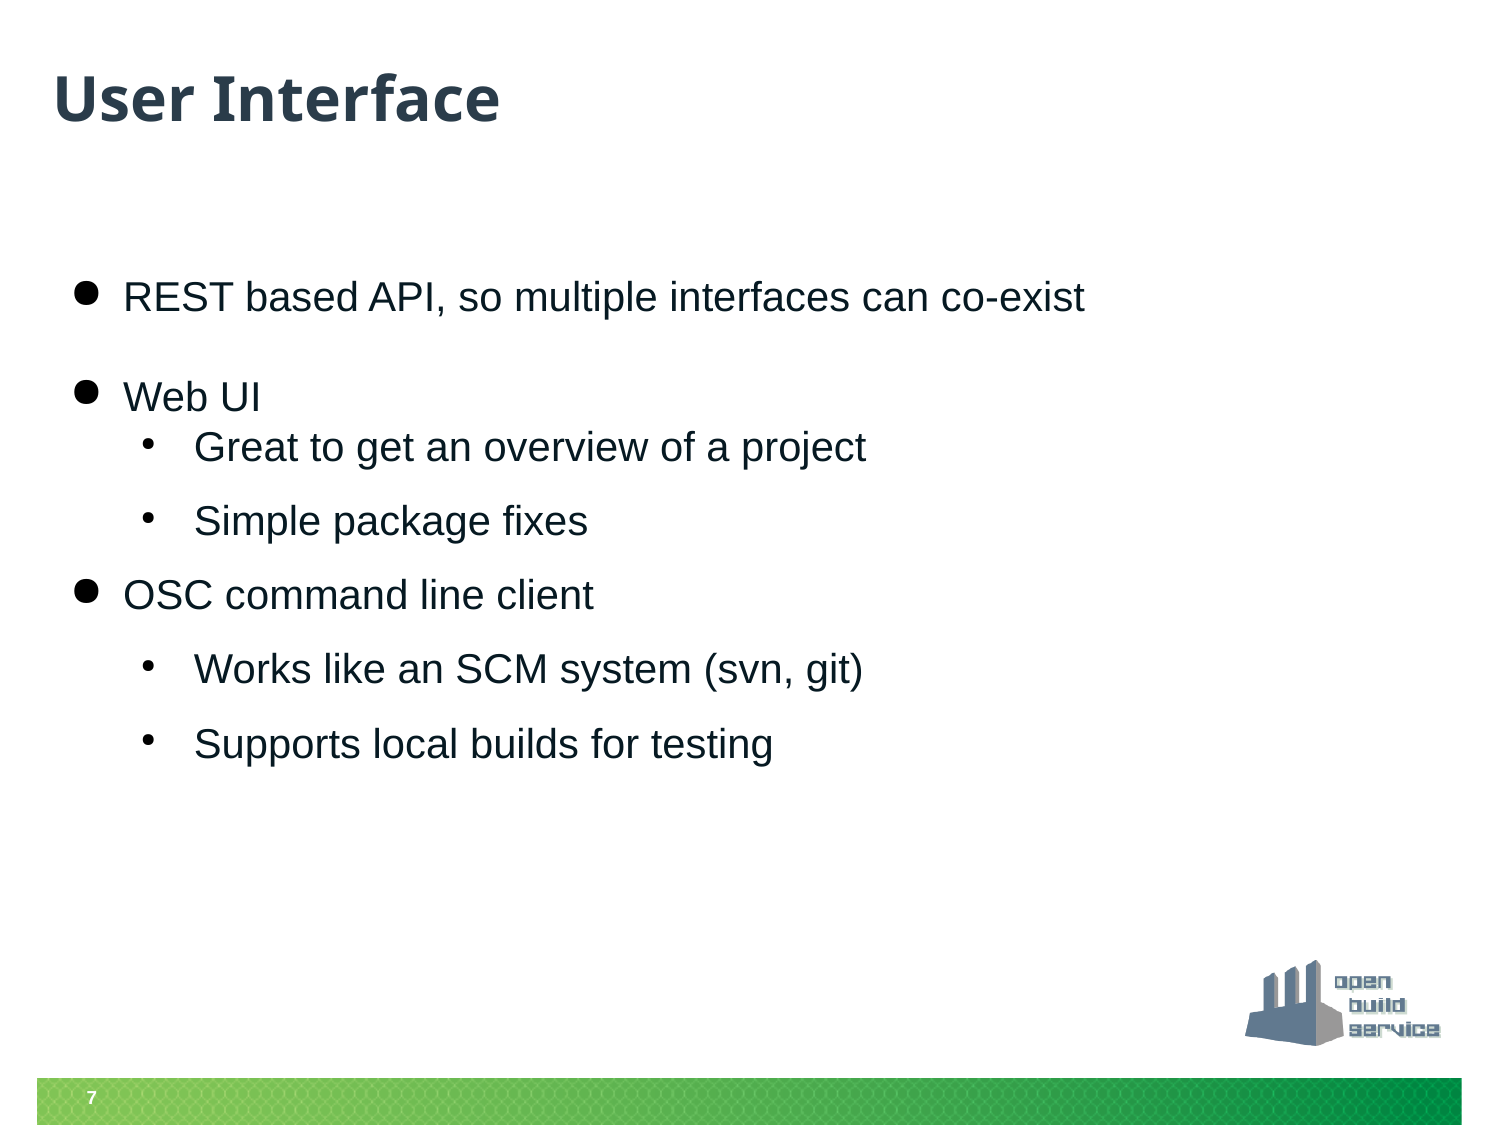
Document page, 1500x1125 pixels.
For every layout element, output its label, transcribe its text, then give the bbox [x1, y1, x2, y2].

list REST based API, so multiple interfaces can co-exist Web UI Great to get an overview of a project Simple package fixes OSC command line client Works like an SCM system (svn, git) Supports local builds for testing [37, 262, 1388, 1005]
picture [37, 1078, 1462, 1125]
title User Interface [37, 51, 1388, 209]
picture [1245, 960, 1441, 1046]
